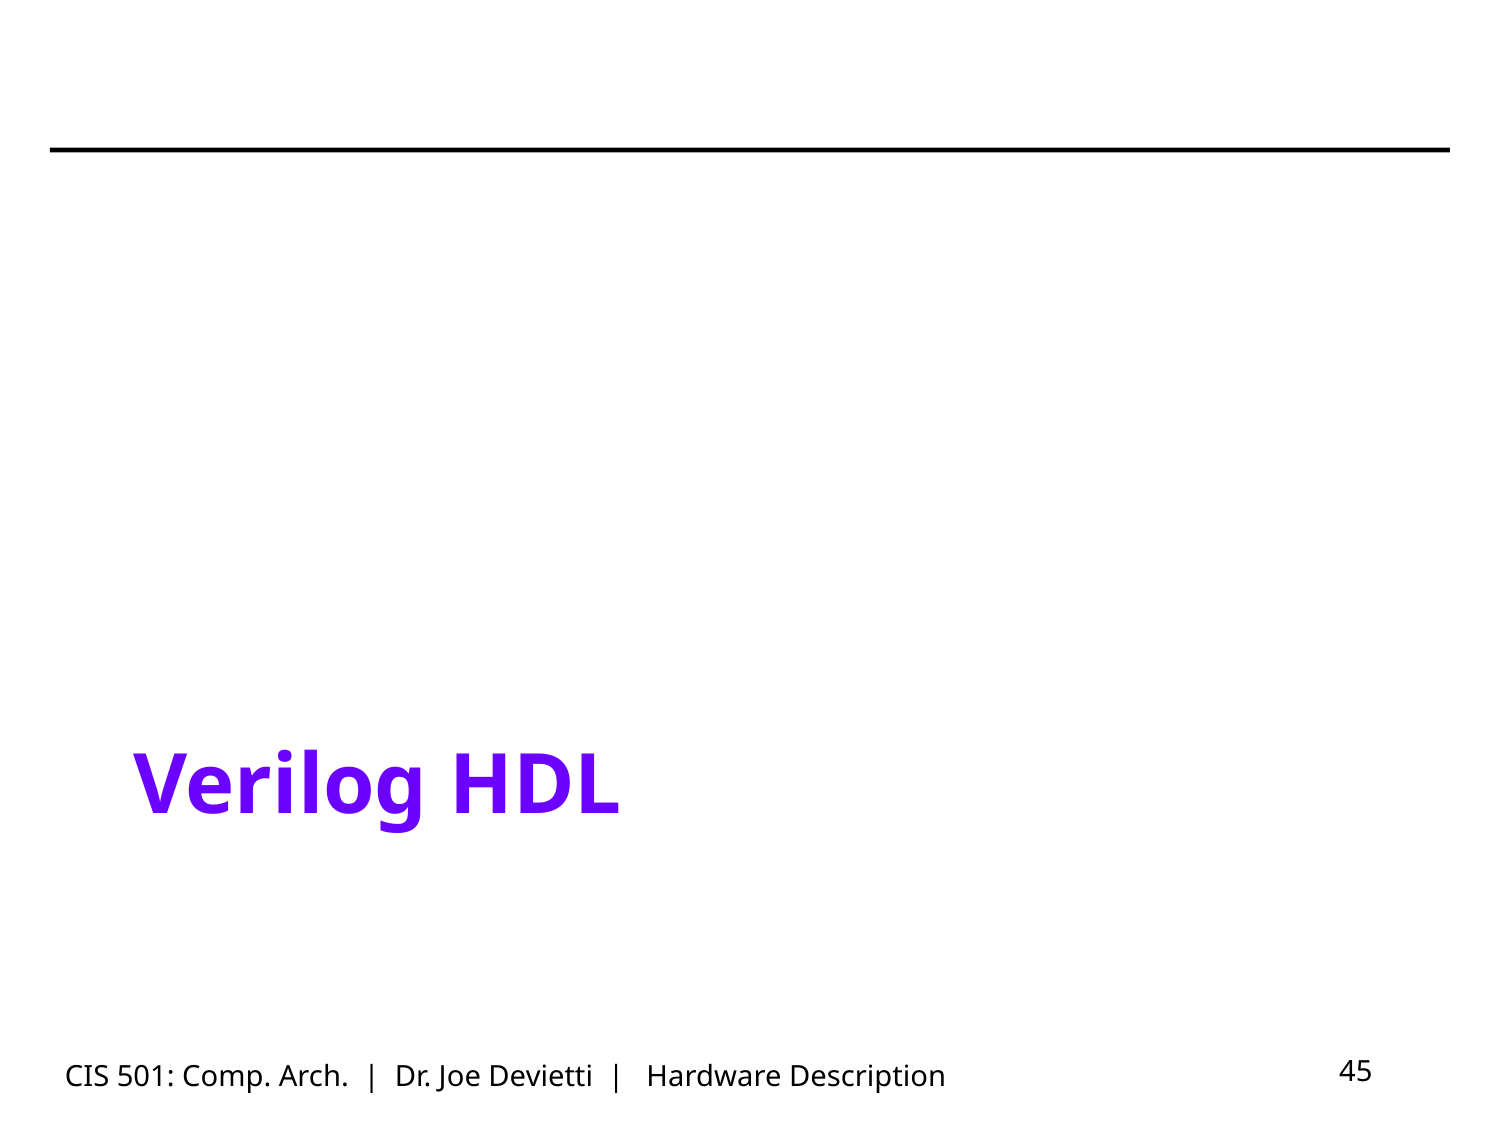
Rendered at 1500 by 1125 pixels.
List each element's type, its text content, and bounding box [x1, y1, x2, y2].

text_box <number> [1074, 1049, 1388, 1100]
text_box Verilog HDL [118, 722, 1394, 947]
text_box CIS 501: Comp. Arch. | Dr. Joe Devietti | Hardware Description [49, 1049, 988, 1100]
